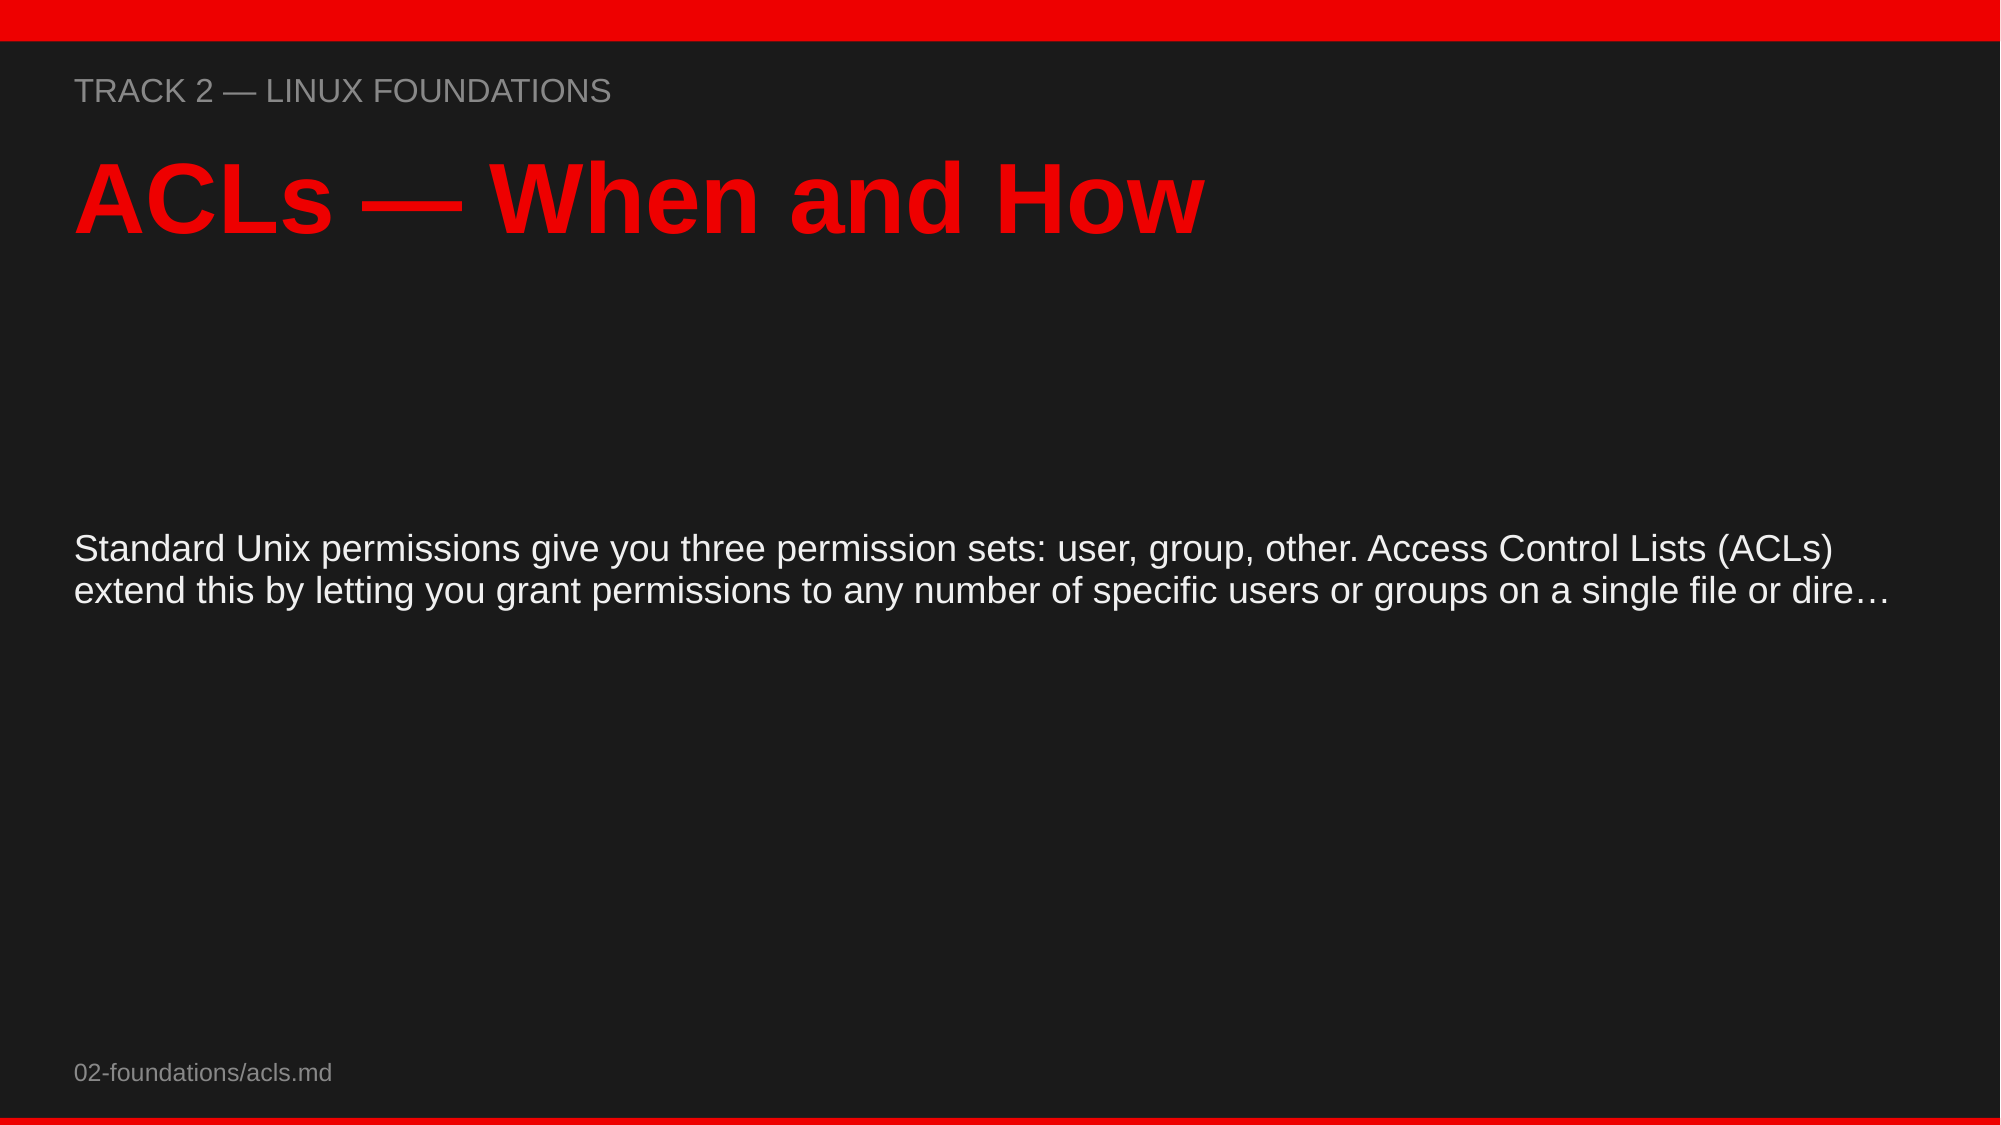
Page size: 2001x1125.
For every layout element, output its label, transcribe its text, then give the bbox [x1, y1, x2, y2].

text_box ACLs — When and How [59, 135, 1942, 461]
text_box Standard Unix permissions give you three permission sets: user, group, other. Access Control Lists (ACLs) extend this by letting you grant permissions to any number of specific users or groups on a single file or dire… [59, 519, 1942, 727]
text_box [0, 1117, 2001, 1125]
text_box [0, 0, 2001, 42]
text_box 02-foundations/acls.md [59, 1051, 1942, 1093]
text_box TRACK 2 — LINUX FOUNDATIONS [59, 64, 1942, 119]
